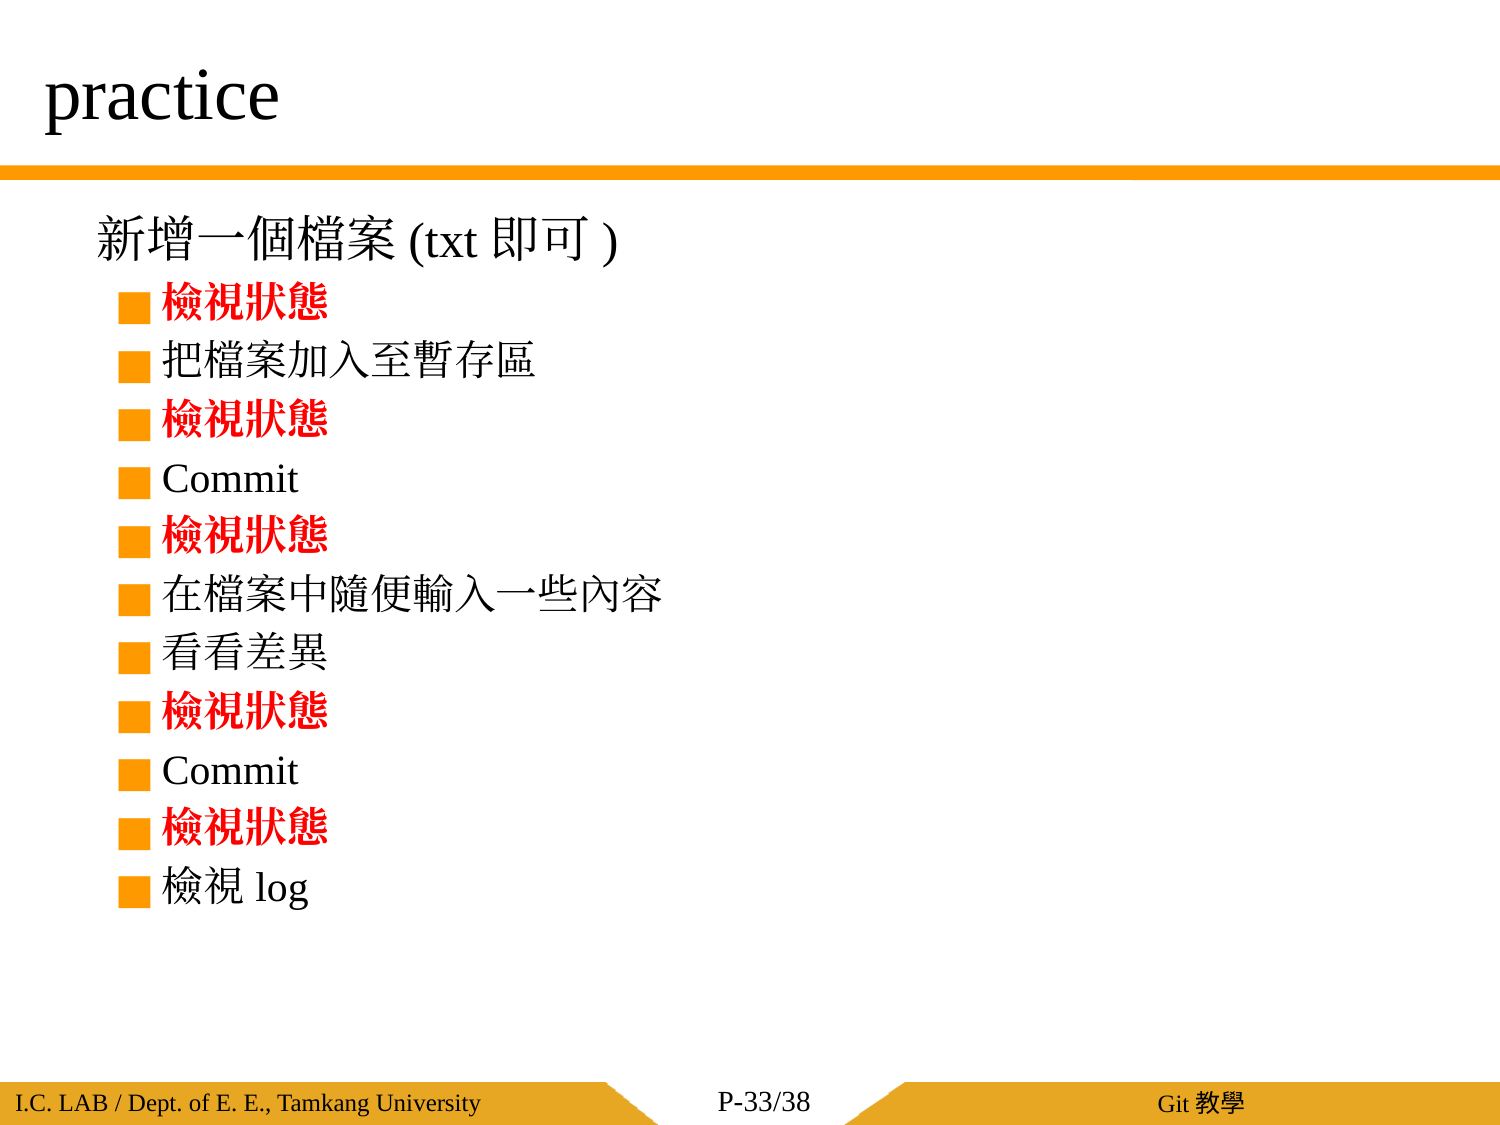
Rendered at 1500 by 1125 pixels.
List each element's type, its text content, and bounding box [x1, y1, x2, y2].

picture [0, 1082, 658, 1125]
list 新增一個檔案(txt即可) 檢視狀態 把檔案加入至暫存區 檢視狀態 Commit 檢視狀態 在檔案中隨便輸入一些內容 看看差異 檢視狀態 Commit 檢視狀態 檢視log [24, 200, 1463, 1074]
title practice [29, 19, 1459, 161]
picture [842, 1082, 1500, 1125]
